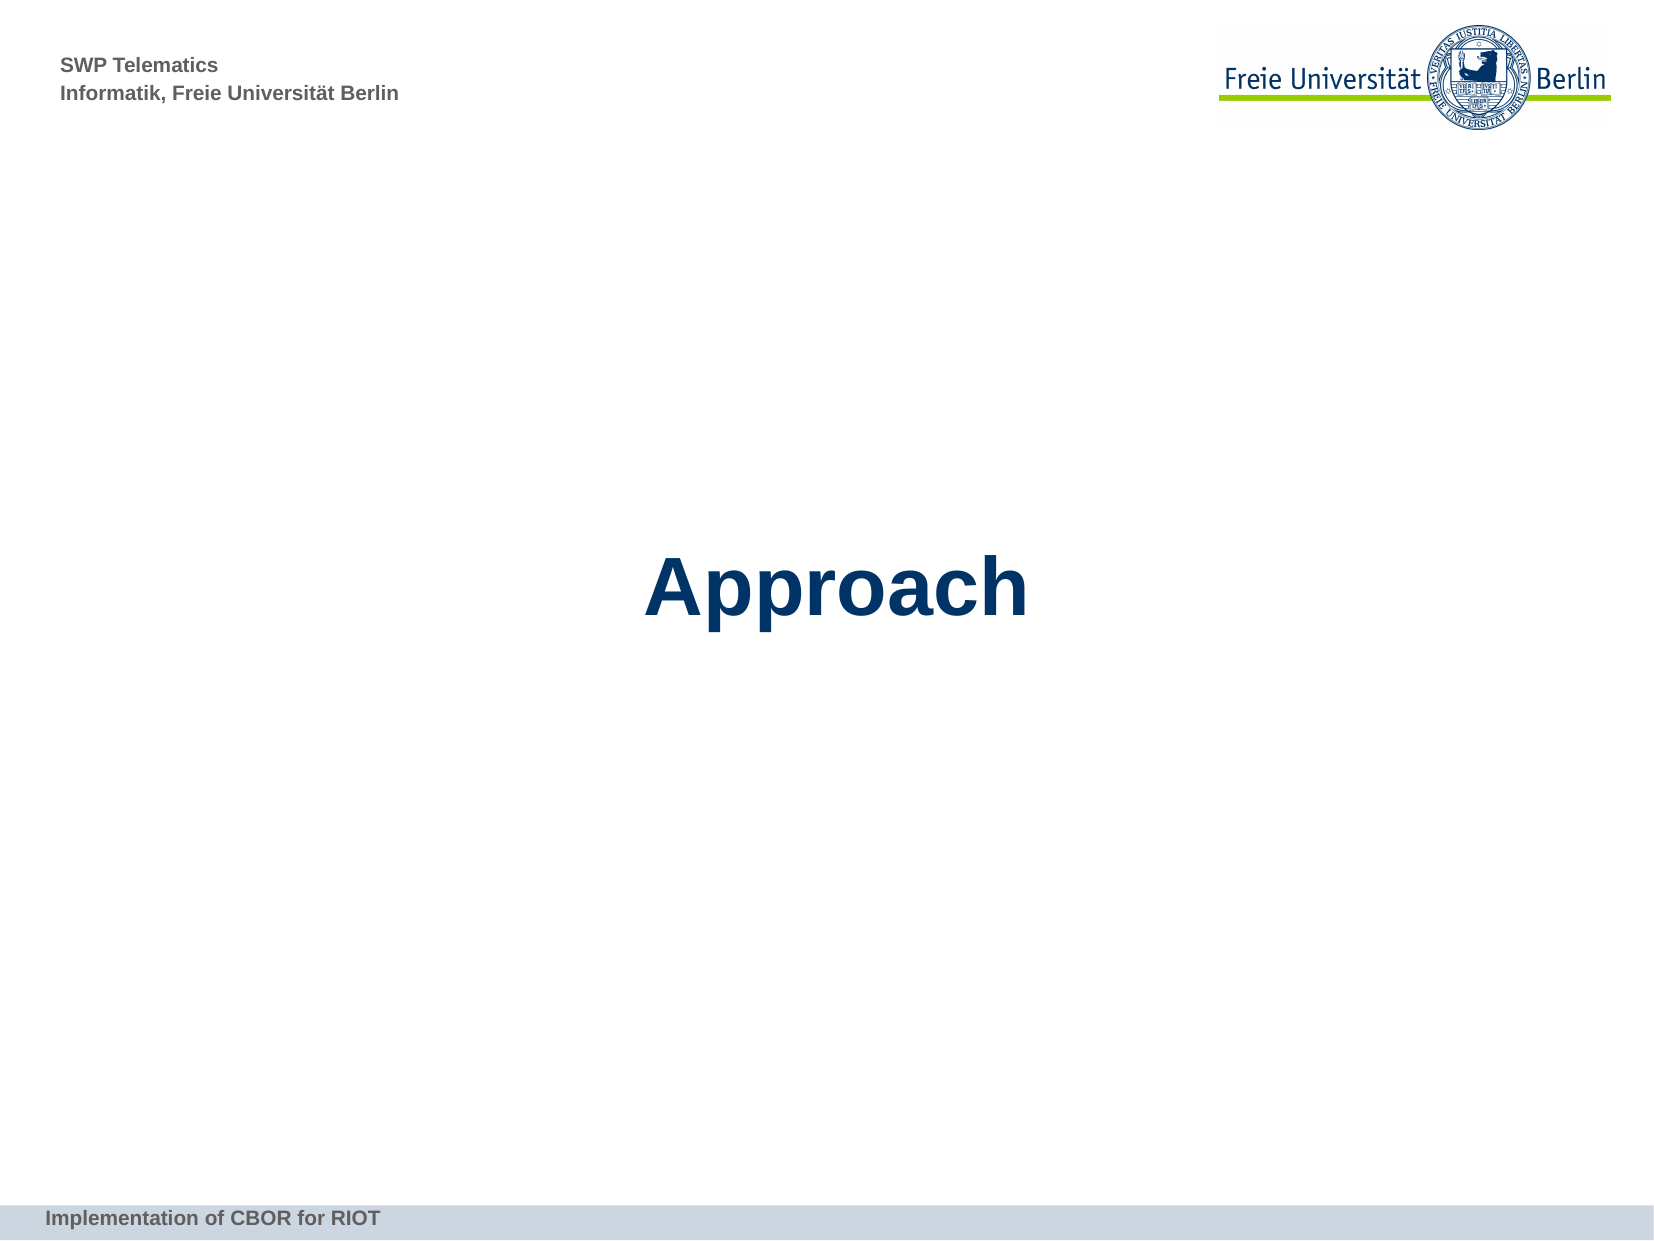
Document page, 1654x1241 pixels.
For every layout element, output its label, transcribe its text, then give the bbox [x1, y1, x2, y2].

title Approach [585, 540, 1654, 652]
picture [1219, 25, 1611, 130]
